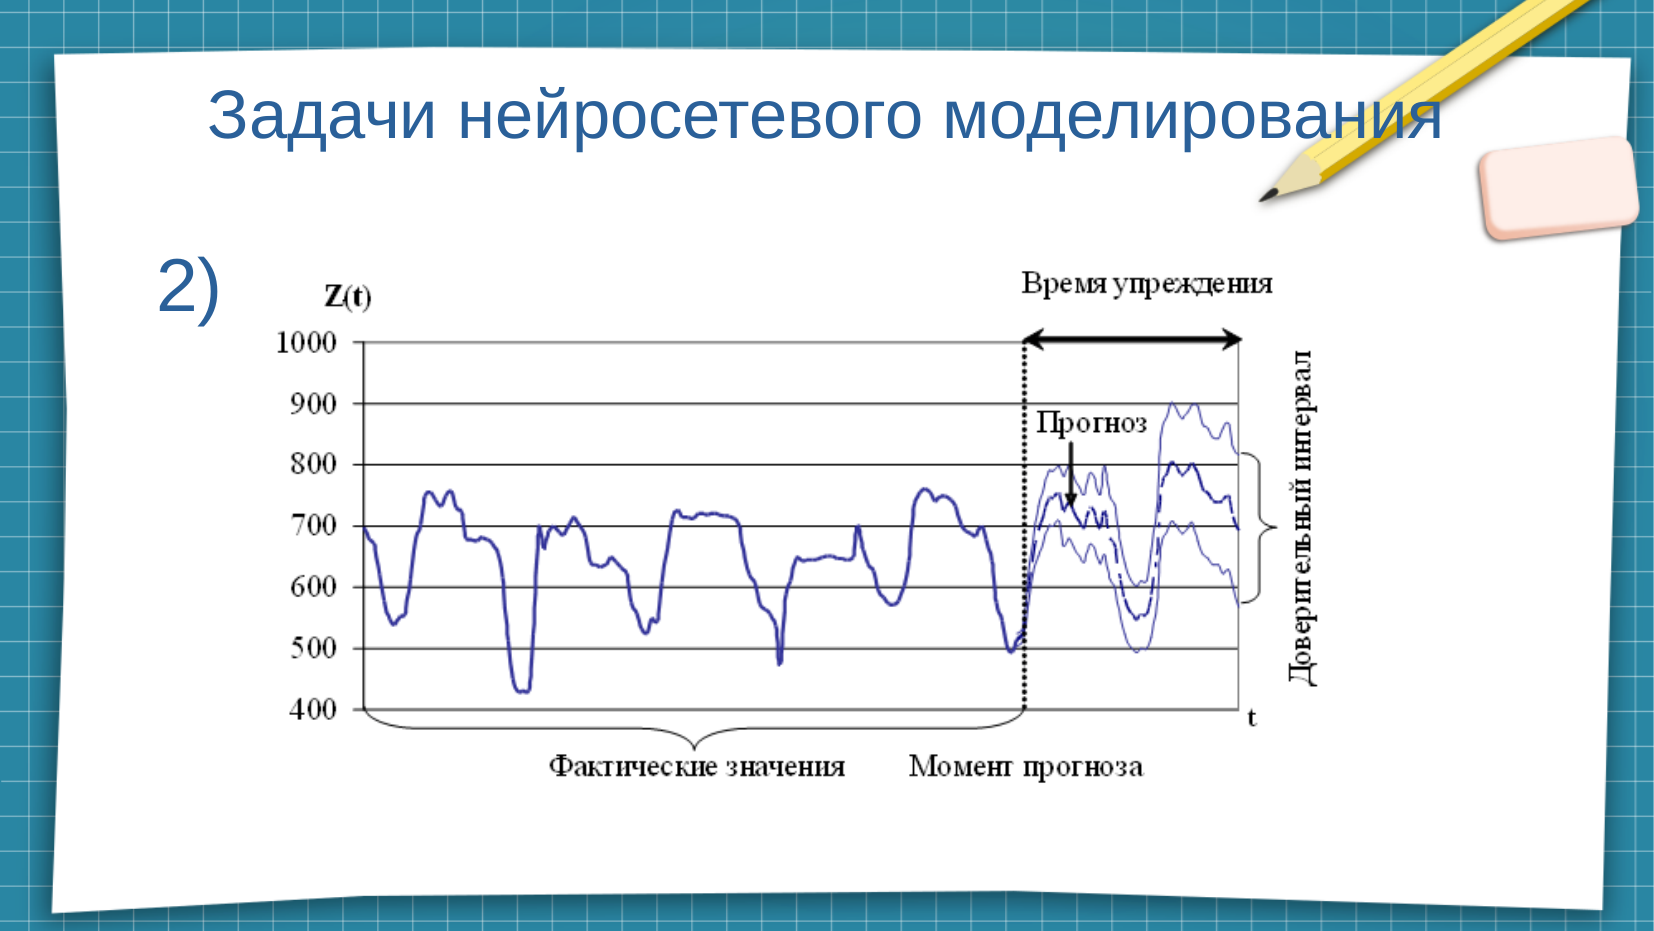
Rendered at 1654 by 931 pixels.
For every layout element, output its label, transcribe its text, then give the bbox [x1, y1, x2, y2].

title Задачи нейросетевого моделирования [82, 37, 1571, 193]
picture [0, 0, 1654, 931]
text_box 2) [141, 236, 238, 336]
